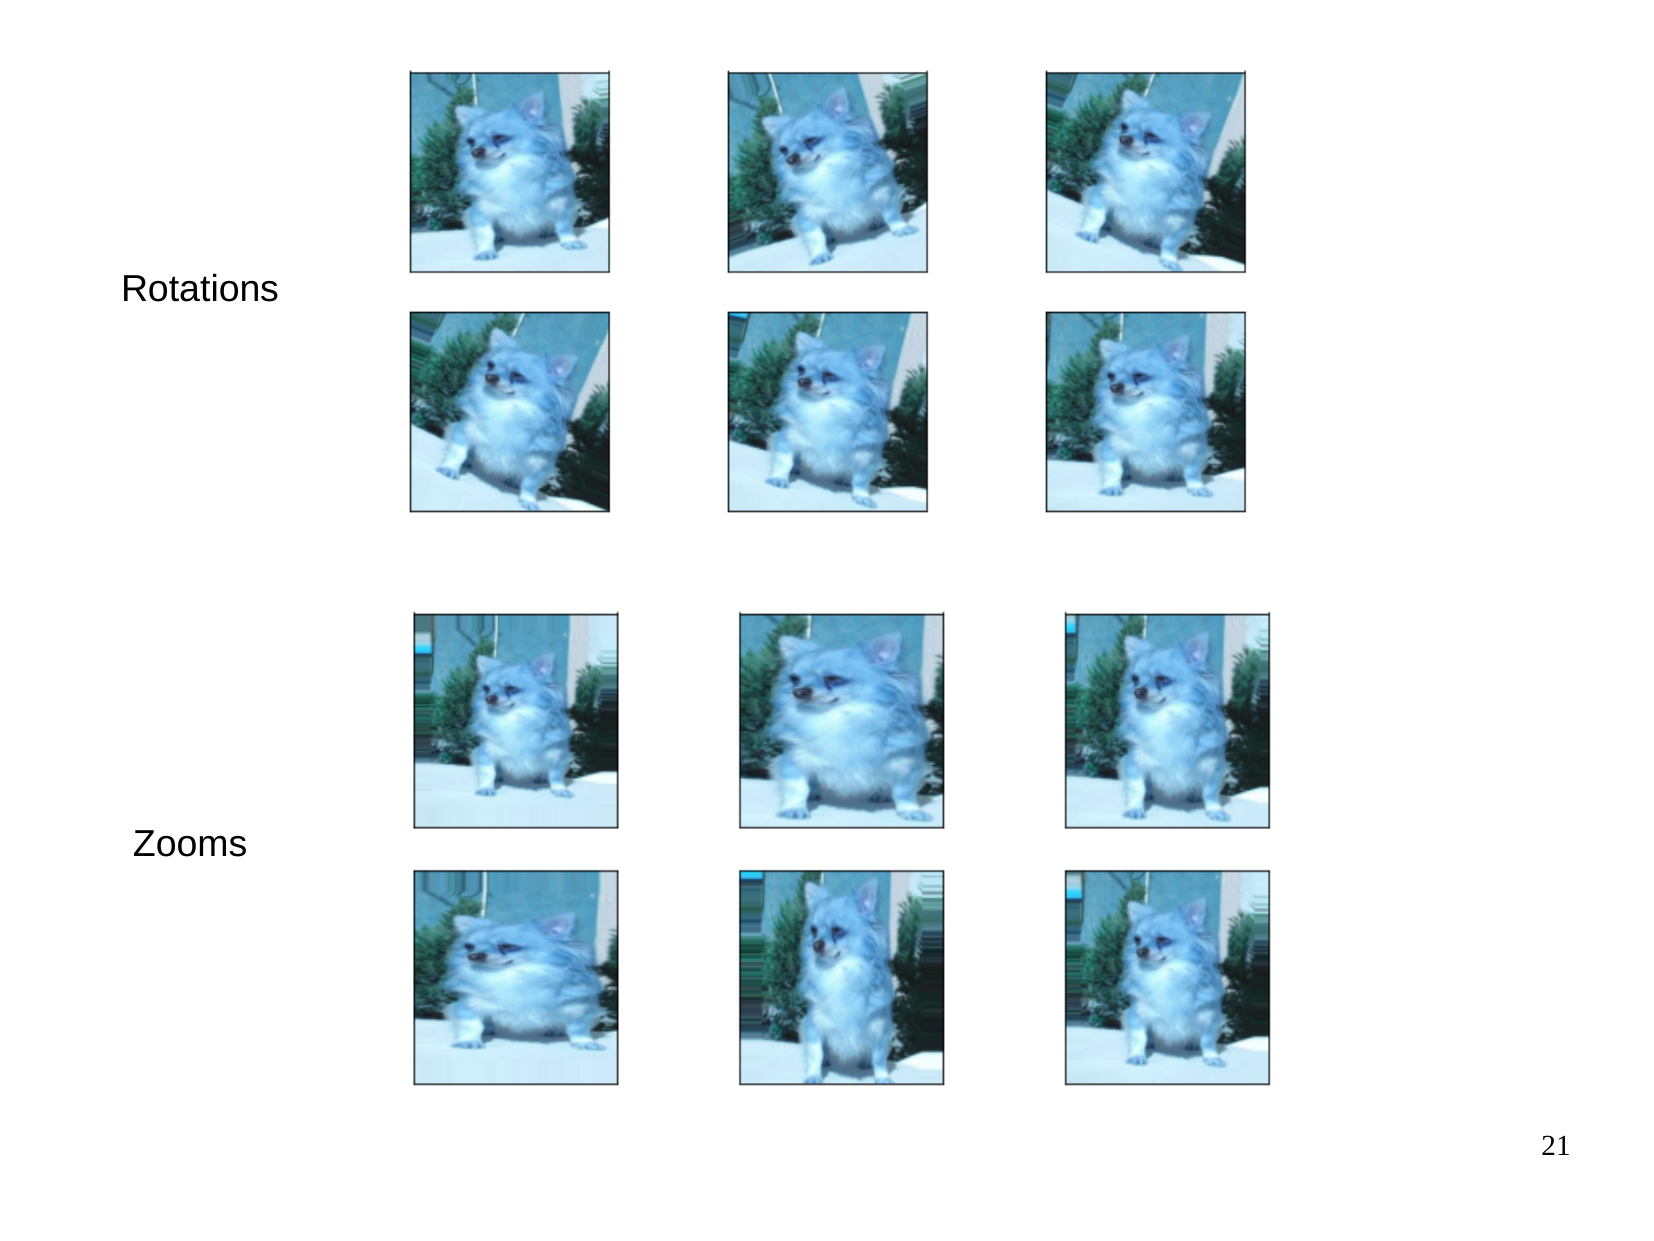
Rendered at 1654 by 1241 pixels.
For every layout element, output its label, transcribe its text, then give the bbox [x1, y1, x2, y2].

picture [381, 58, 1272, 532]
picture [389, 602, 1310, 1108]
text_box Zooms [118, 814, 331, 872]
text_box Rotations [106, 259, 367, 317]
